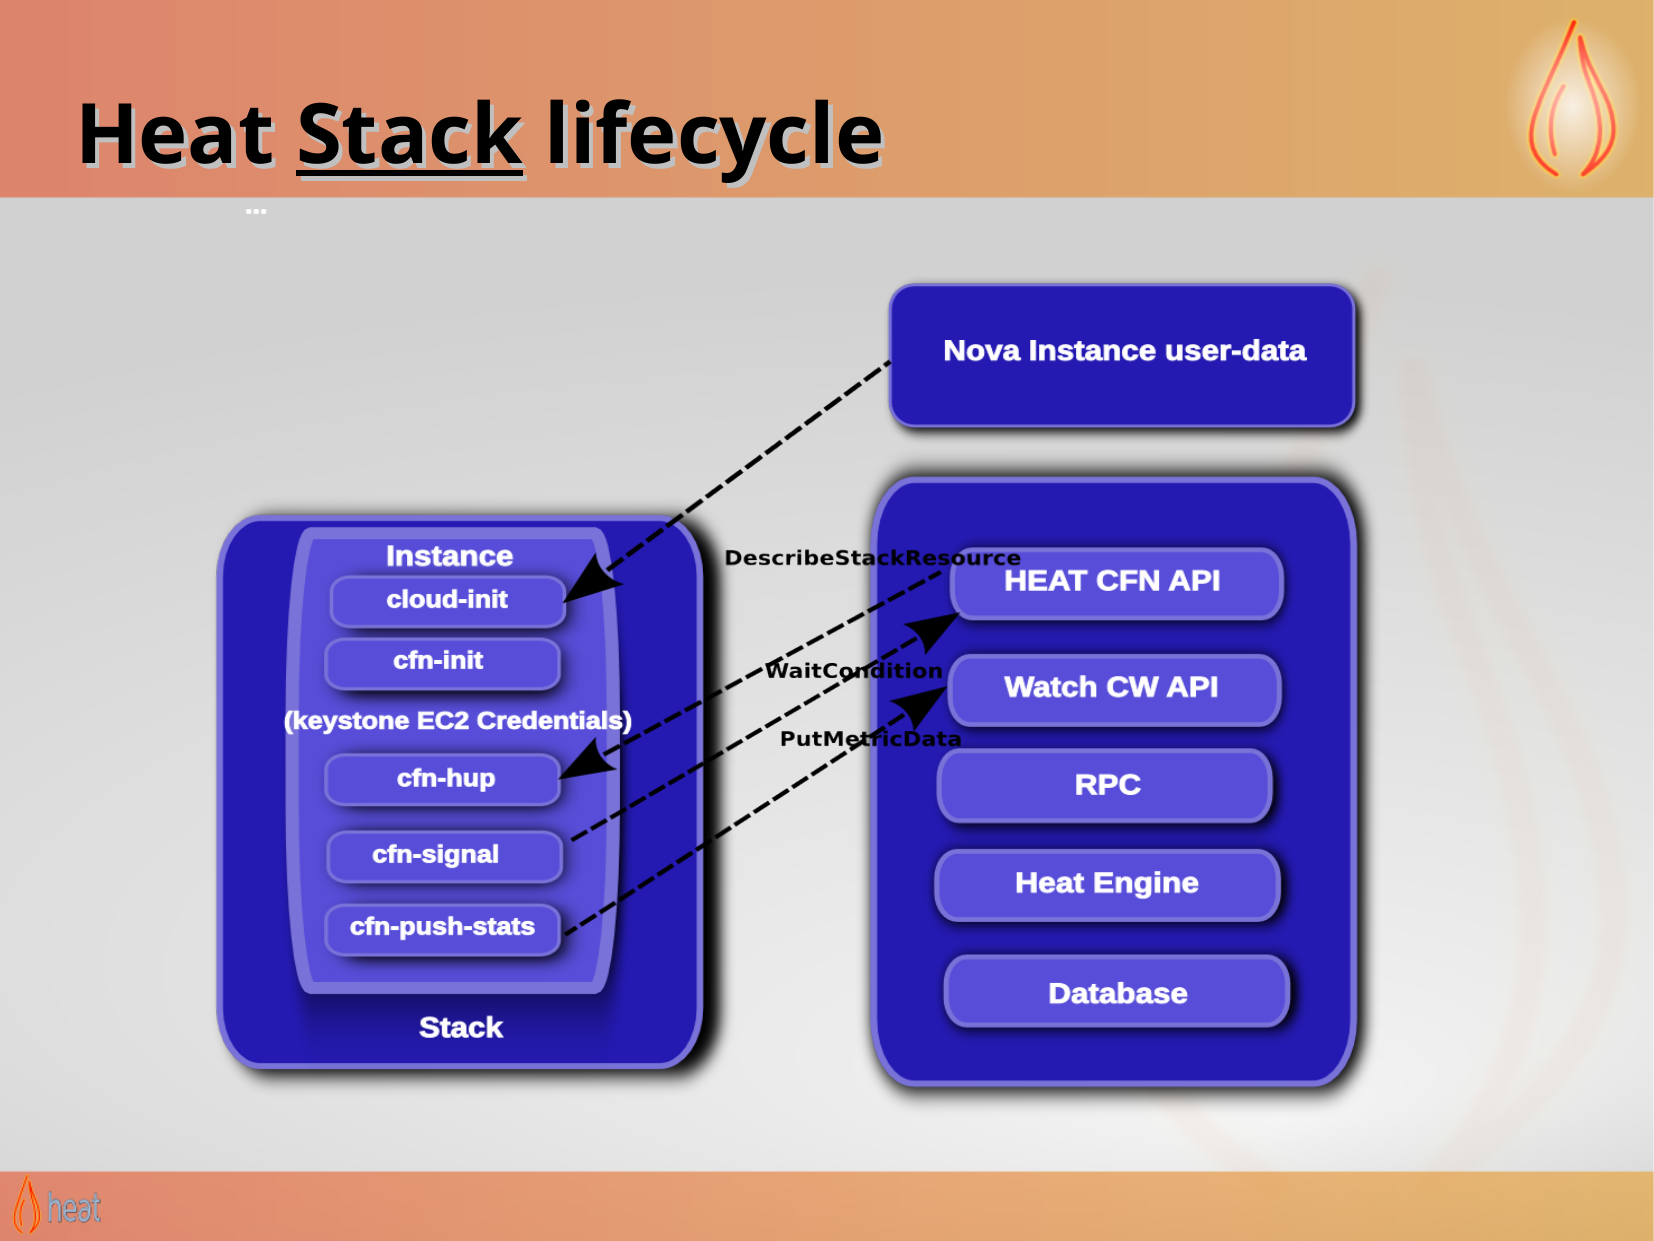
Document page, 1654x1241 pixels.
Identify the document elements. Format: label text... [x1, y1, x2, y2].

picture [0, 0, 1654, 1241]
title Heat Stack lifecycle [75, 37, 1564, 226]
